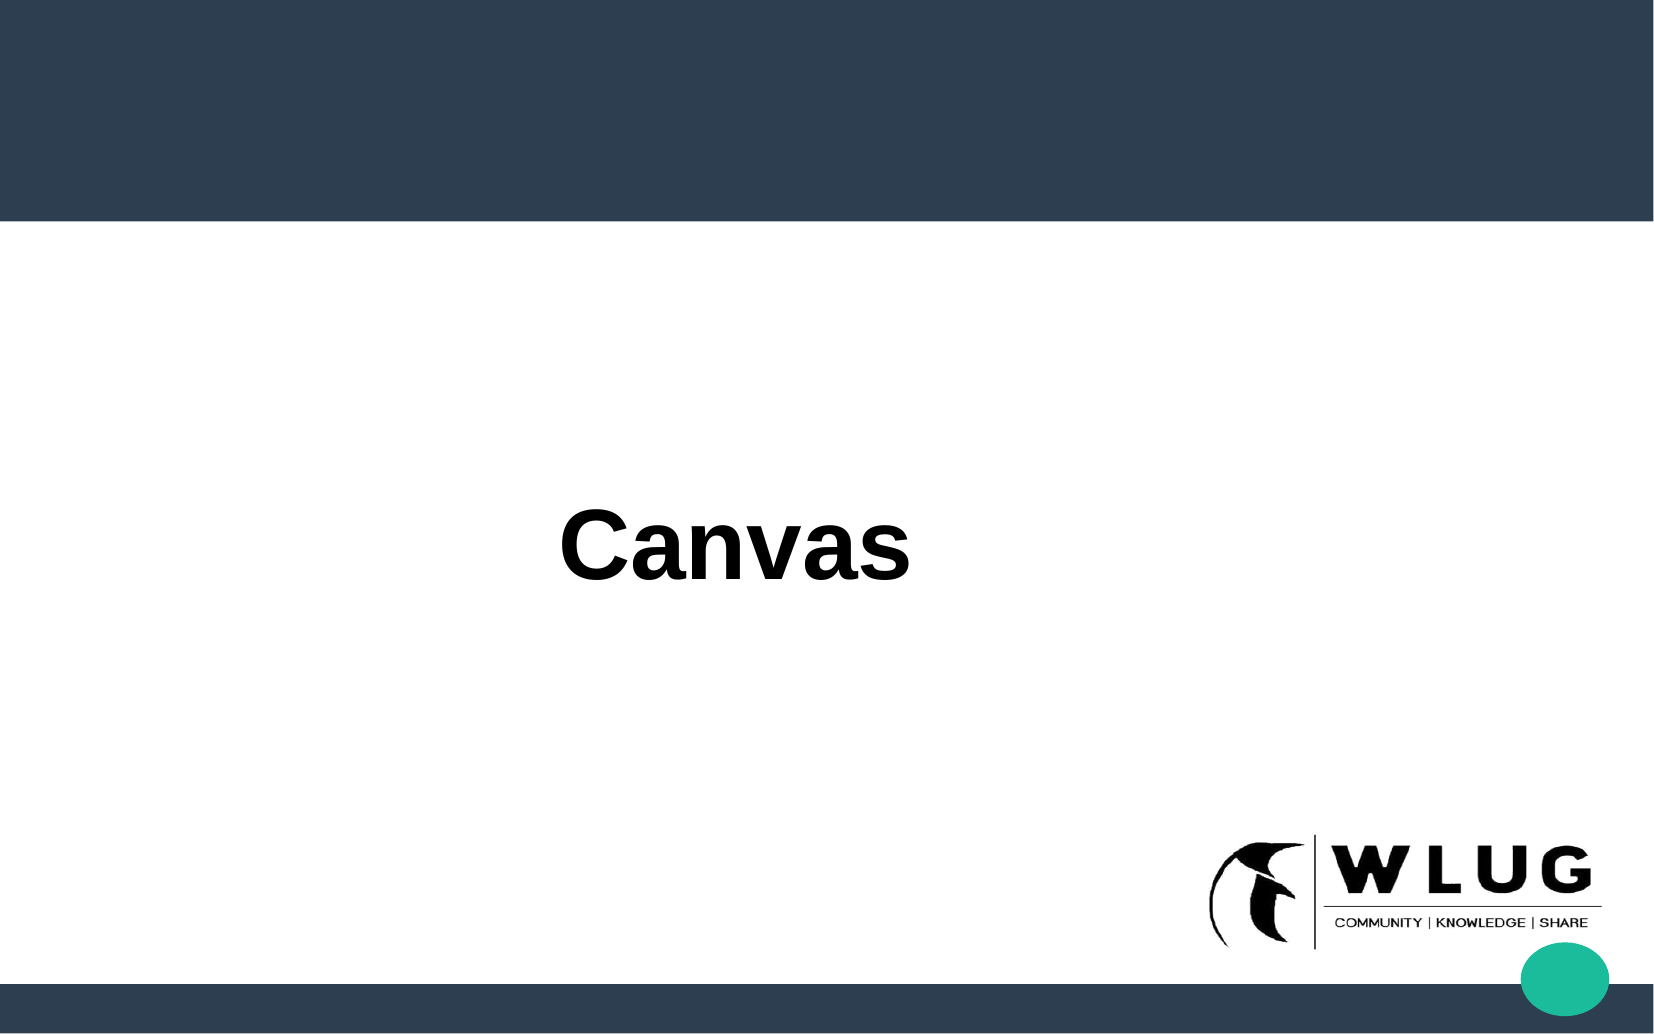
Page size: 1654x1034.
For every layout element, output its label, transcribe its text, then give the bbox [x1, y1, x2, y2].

text_box Canvas [543, 482, 984, 623]
picture [1182, 826, 1616, 955]
